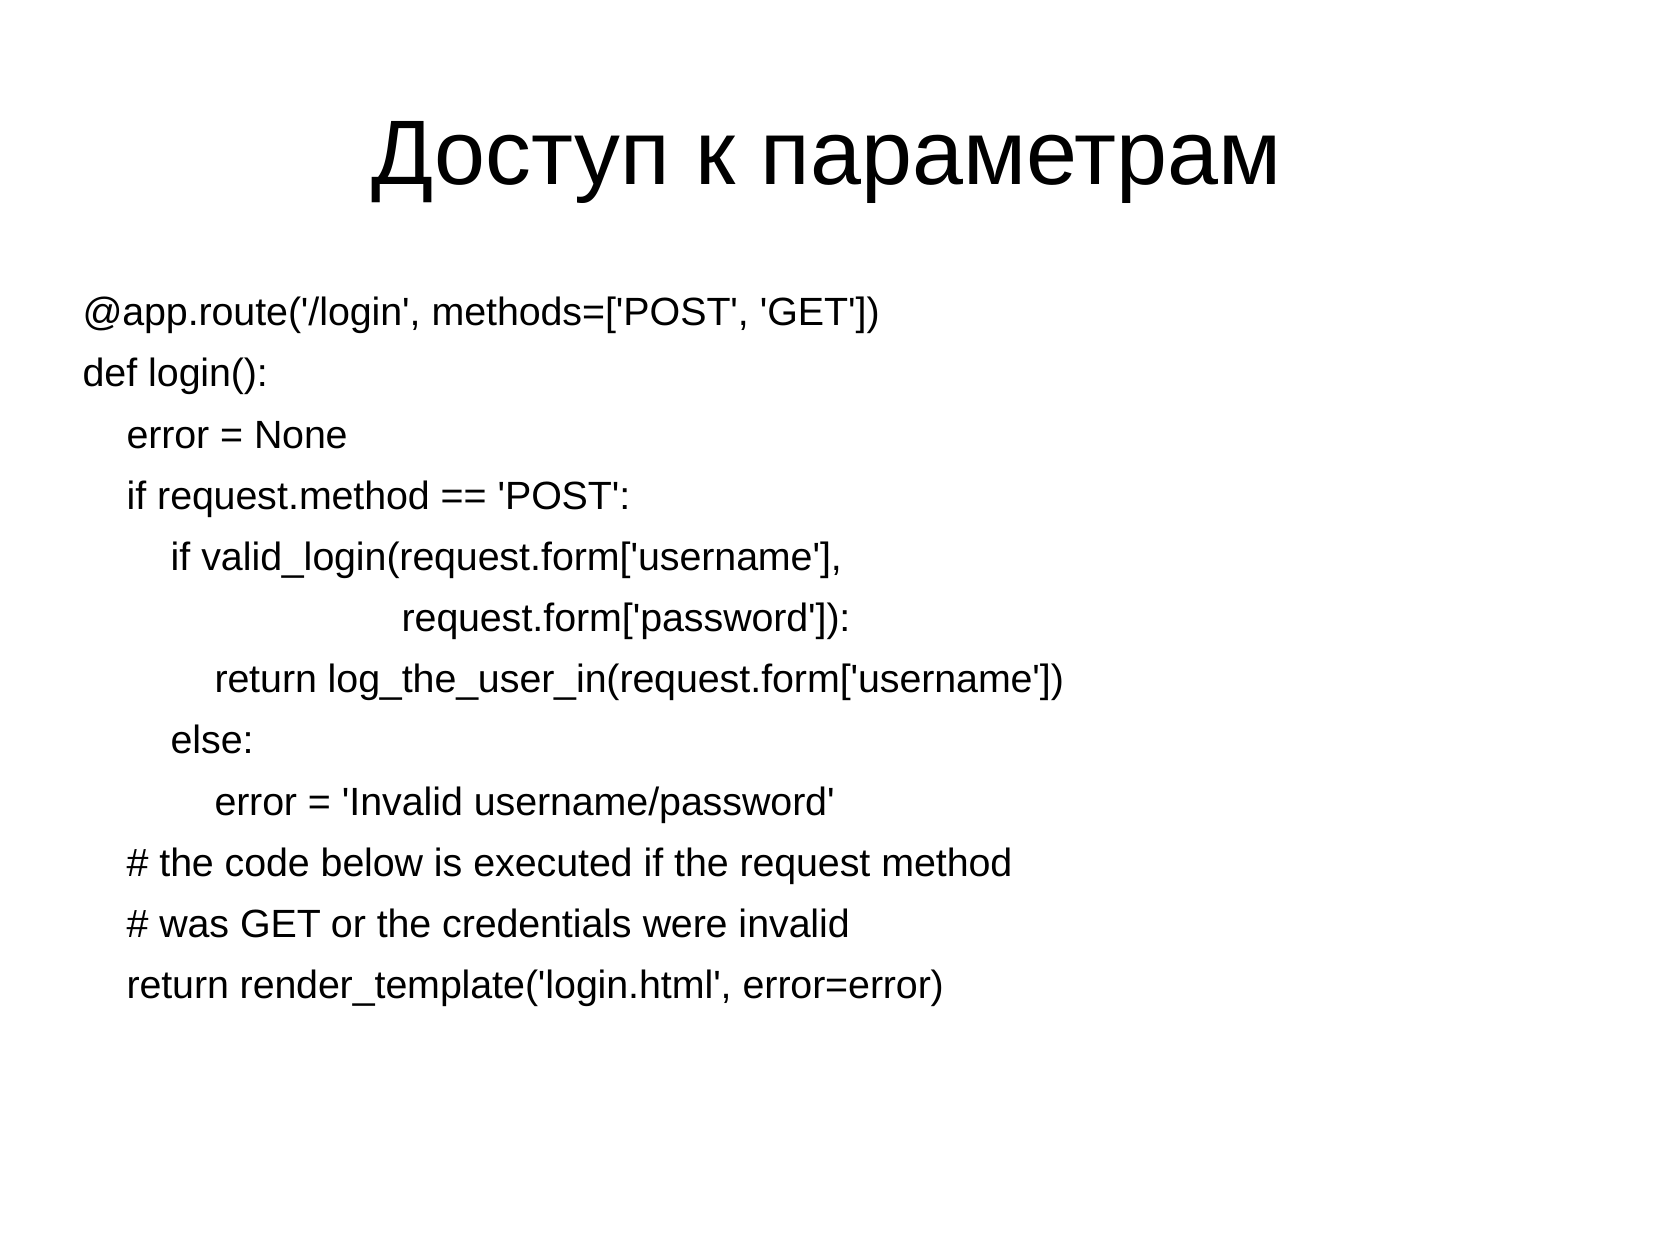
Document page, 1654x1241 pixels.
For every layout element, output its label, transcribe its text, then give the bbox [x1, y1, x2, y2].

list @app.route('/login', methods=['POST', 'GET']) def login(): error = None if request.method == 'POST': if valid_login(request.form['username'], request.form['password']): return log_the_user_in(request.form['username']) else: error = 'Invalid username/password' # the code below is executed if the request method # was GET or the credentials were invalid return render_template('login.html', error=error) [82, 290, 1571, 1010]
title Доступ к параметрам [82, 49, 1571, 257]
